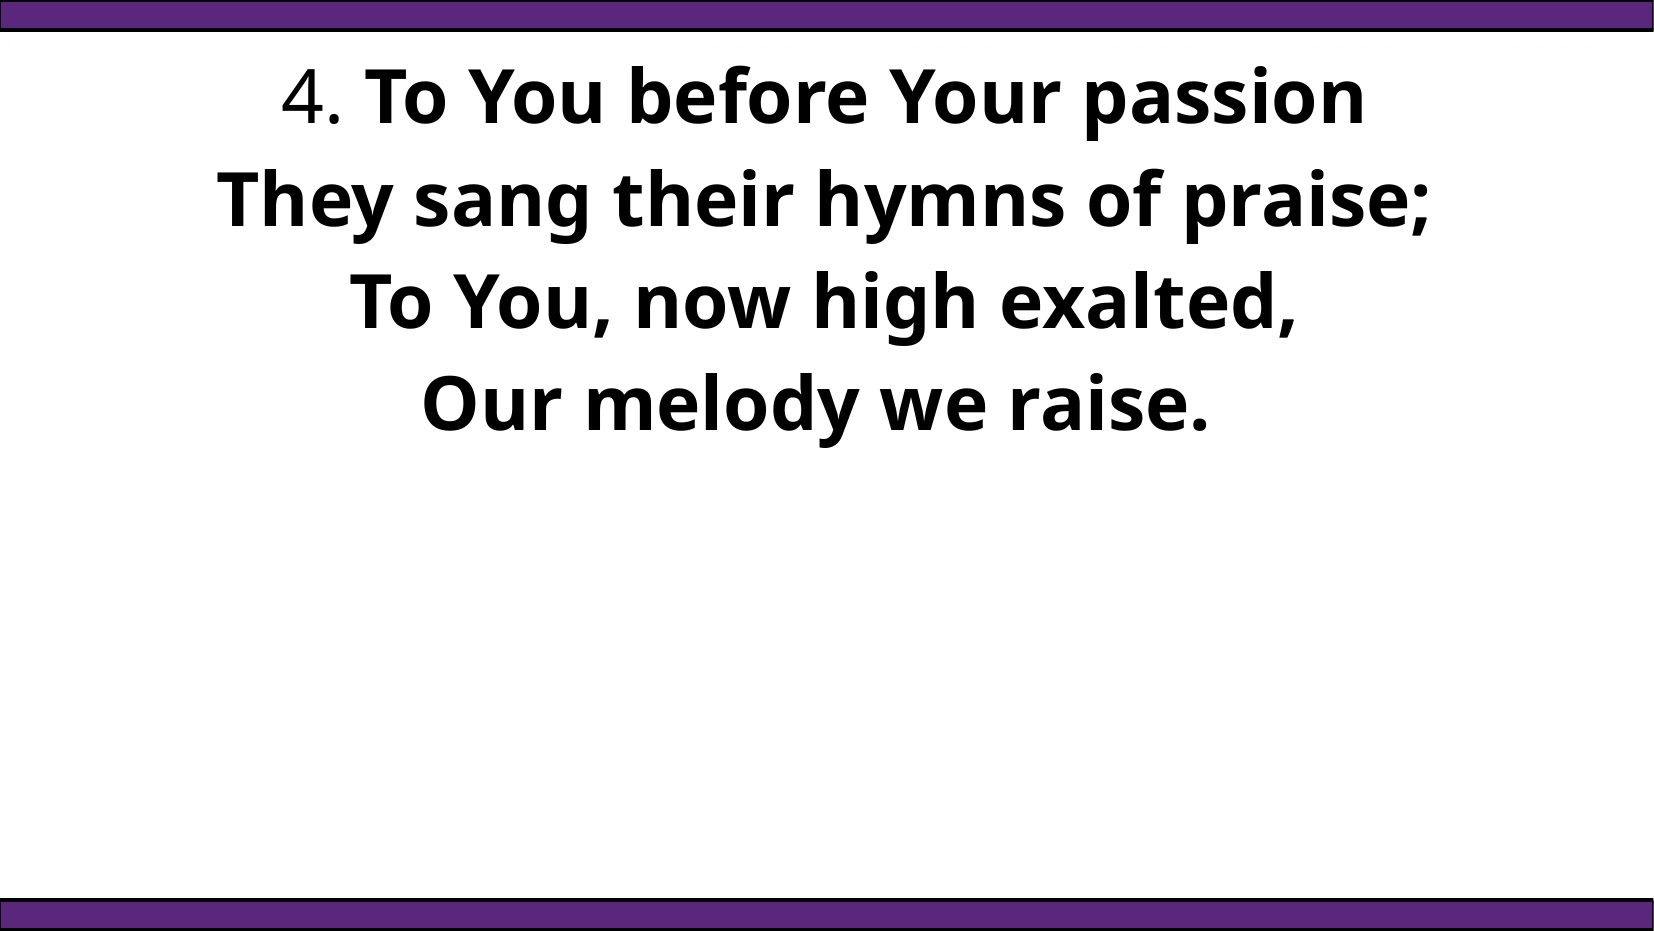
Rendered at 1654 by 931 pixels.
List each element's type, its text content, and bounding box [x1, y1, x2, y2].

picture [0, 31, 1654, 900]
text_box [0, 0, 1654, 31]
text_box 4. To You before Your passion They sang their hymns of praise; To You, now high exalted, Our melody we raise. [60, 36, 1591, 451]
text_box [0, 900, 1654, 931]
